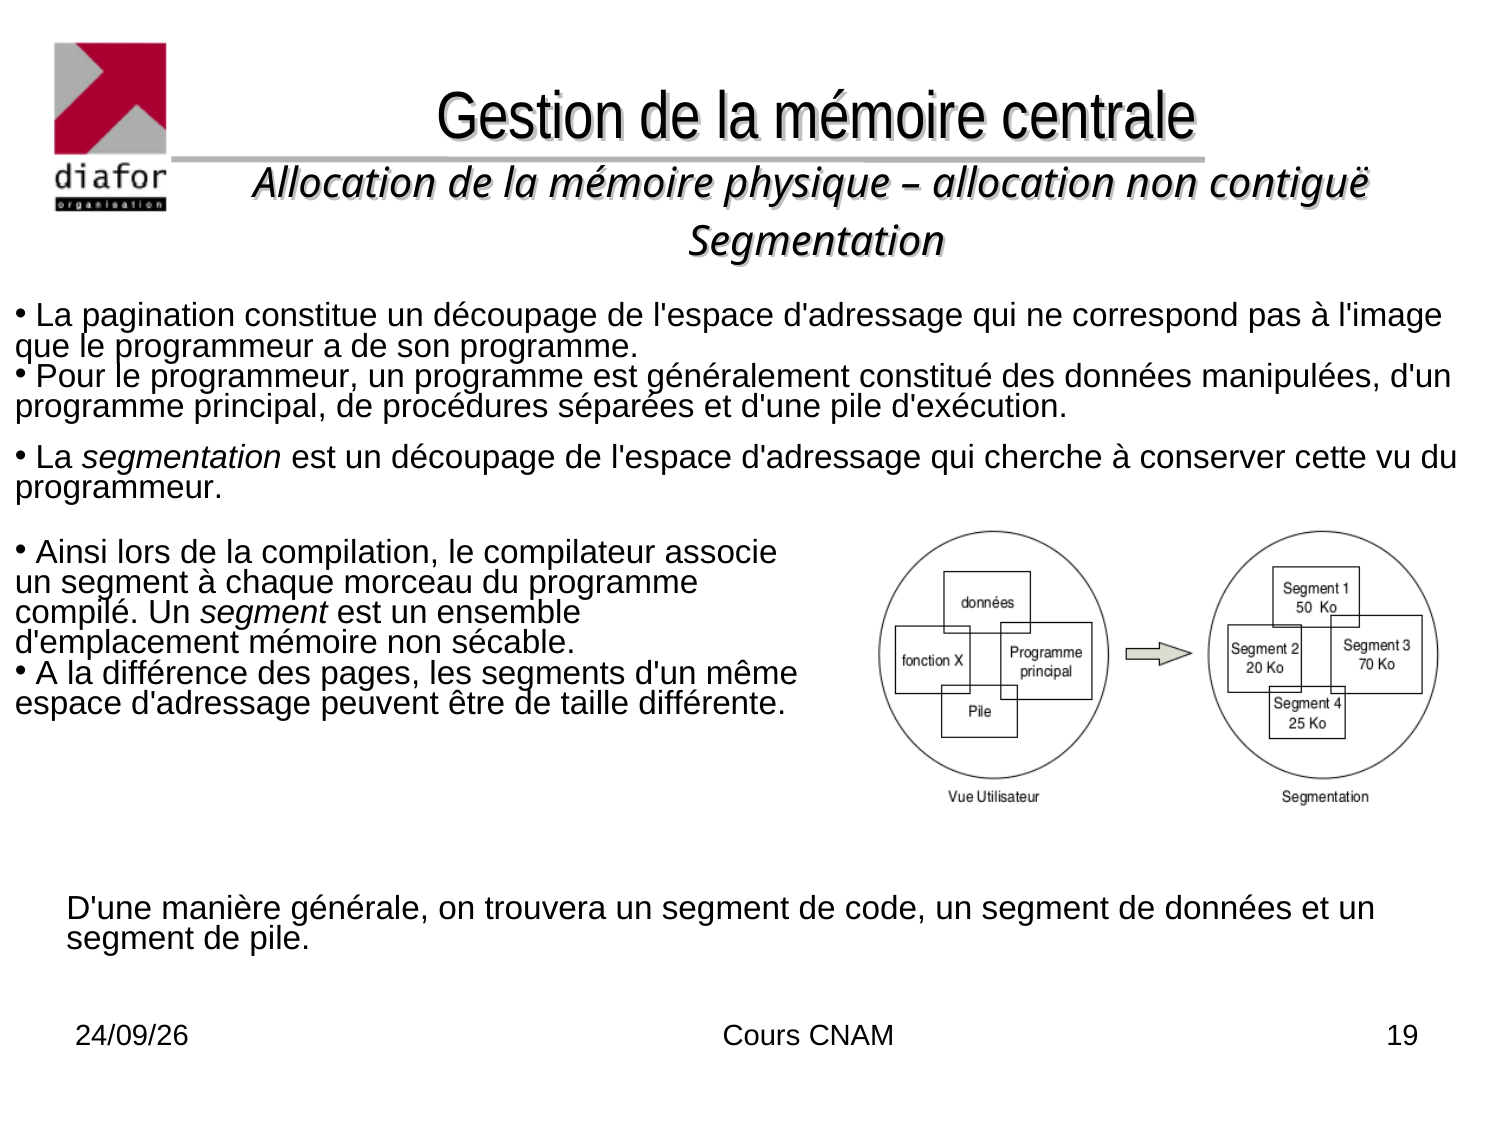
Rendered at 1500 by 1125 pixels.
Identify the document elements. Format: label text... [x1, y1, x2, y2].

picture [850, 519, 1450, 815]
text_box La pagination constitue un découpage de l'espace d'adressage qui ne correspond pas à l'image que le programmeur a de son programme. Pour le programmeur, un programme est généralement constitué des données manipulées, d'un programme principal, de procédures séparées et d'une pile d'exécution. [0, 295, 1479, 432]
text_box Ainsi lors de la compilation, le compilateur associe un segment à chaque morceau du programme compilé. Un segment est un ensemble d'emplacement mémoire non sécable. A la différence des pages, les segments d'un même espace d'adressage peuvent être de taille différente. [0, 531, 815, 729]
title Gestion de la mémoire centrale Allocation de la mémoire physique – allocation non contiguë Segmentation [133, 69, 1500, 273]
picture [53, 42, 168, 213]
text_box D'une manière générale, on trouvera un segment de code, un segment de données et un segment de pile. [51, 887, 1402, 964]
text_box La segmentation est un découpage de l'espace d'adressage qui cherche à conserver cette vu du programmeur. [0, 437, 1484, 513]
